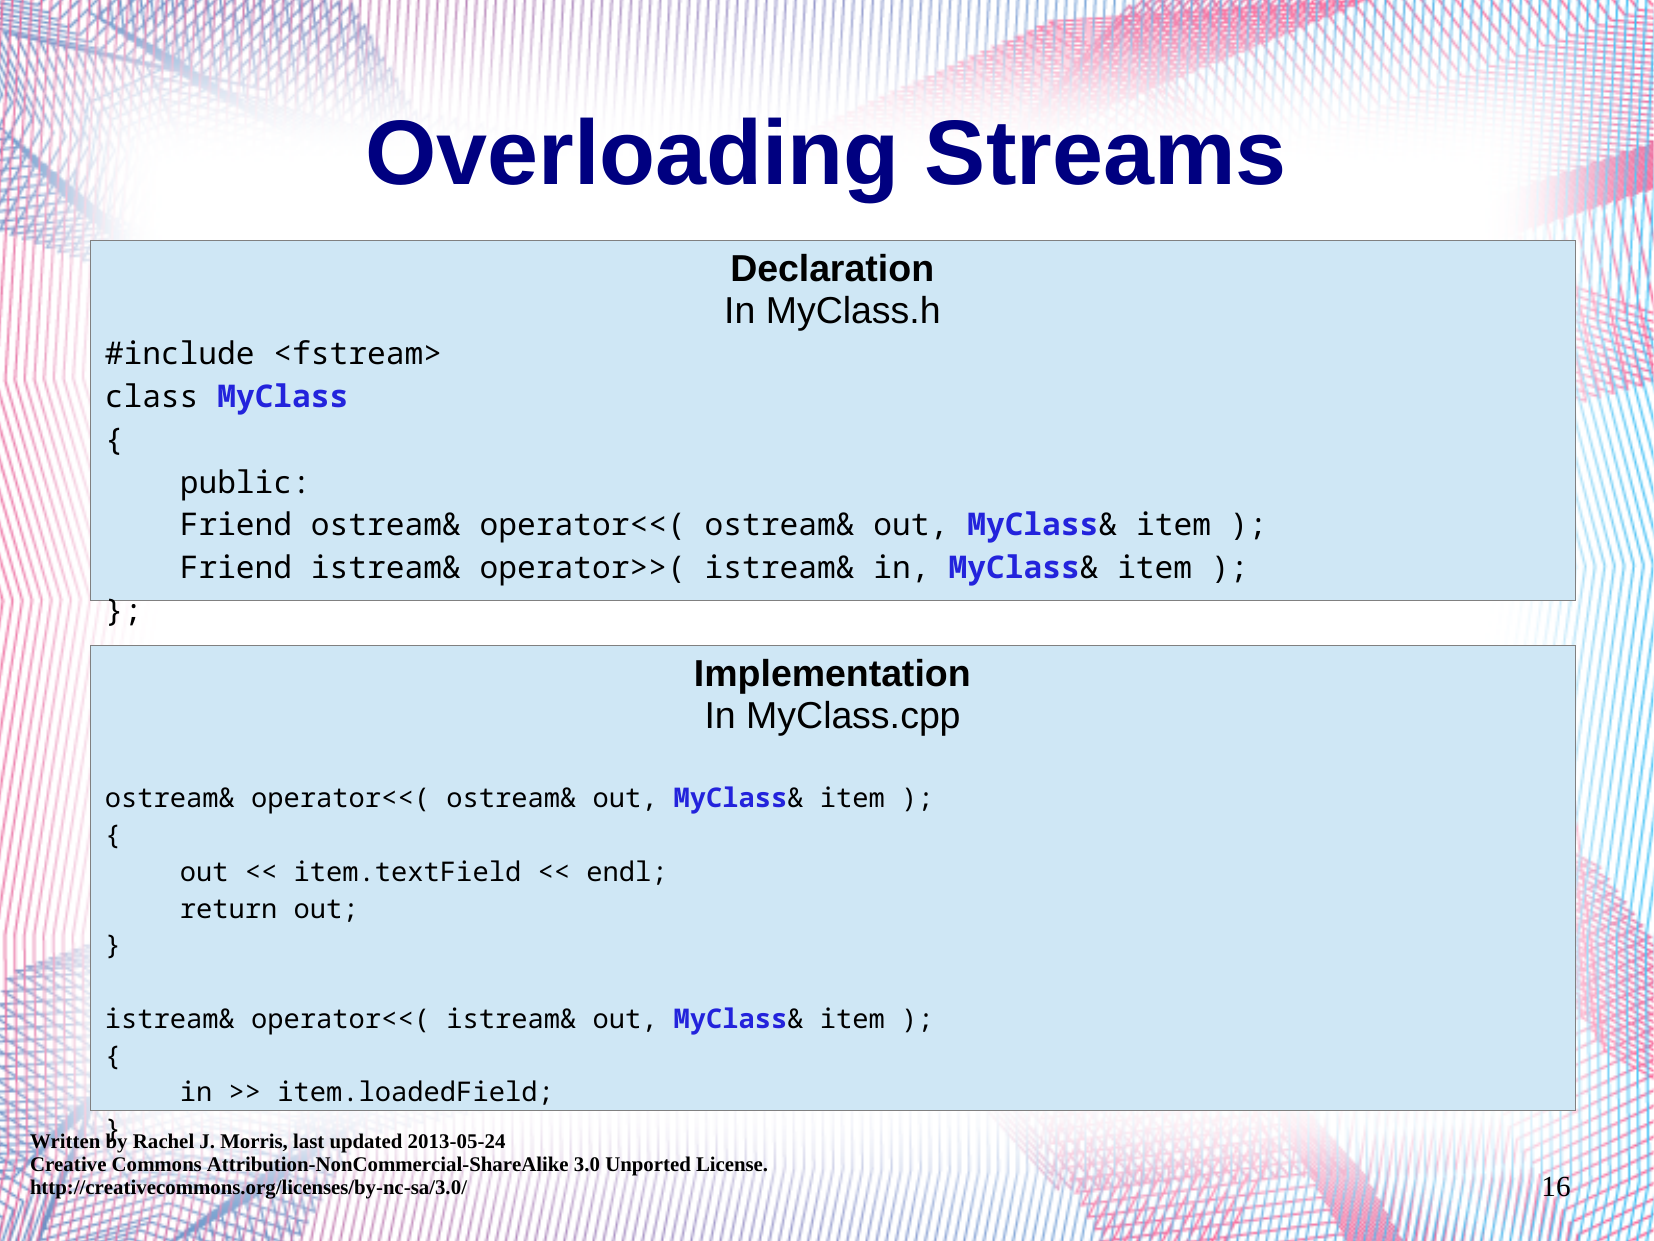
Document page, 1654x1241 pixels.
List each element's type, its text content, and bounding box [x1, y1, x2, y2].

title Overloading Streams [82, 49, 1571, 257]
text_box Implementation In MyClass.cpp ostream& operator<<( ostream& out, MyClass& item ); { out << item.textField << endl; return out; } istream& operator<<( istream& out, MyClass& item ); { in >> item.loadedField; } [90, 645, 1576, 1111]
text_box Declaration In MyClass.h #include <fstream> class MyClass { public: Friend ostream& operator<<( ostream& out, MyClass& item ); Friend istream& operator>>( istream& in, MyClass& item ); }; [90, 240, 1576, 601]
picture [0, 0, 1654, 1241]
